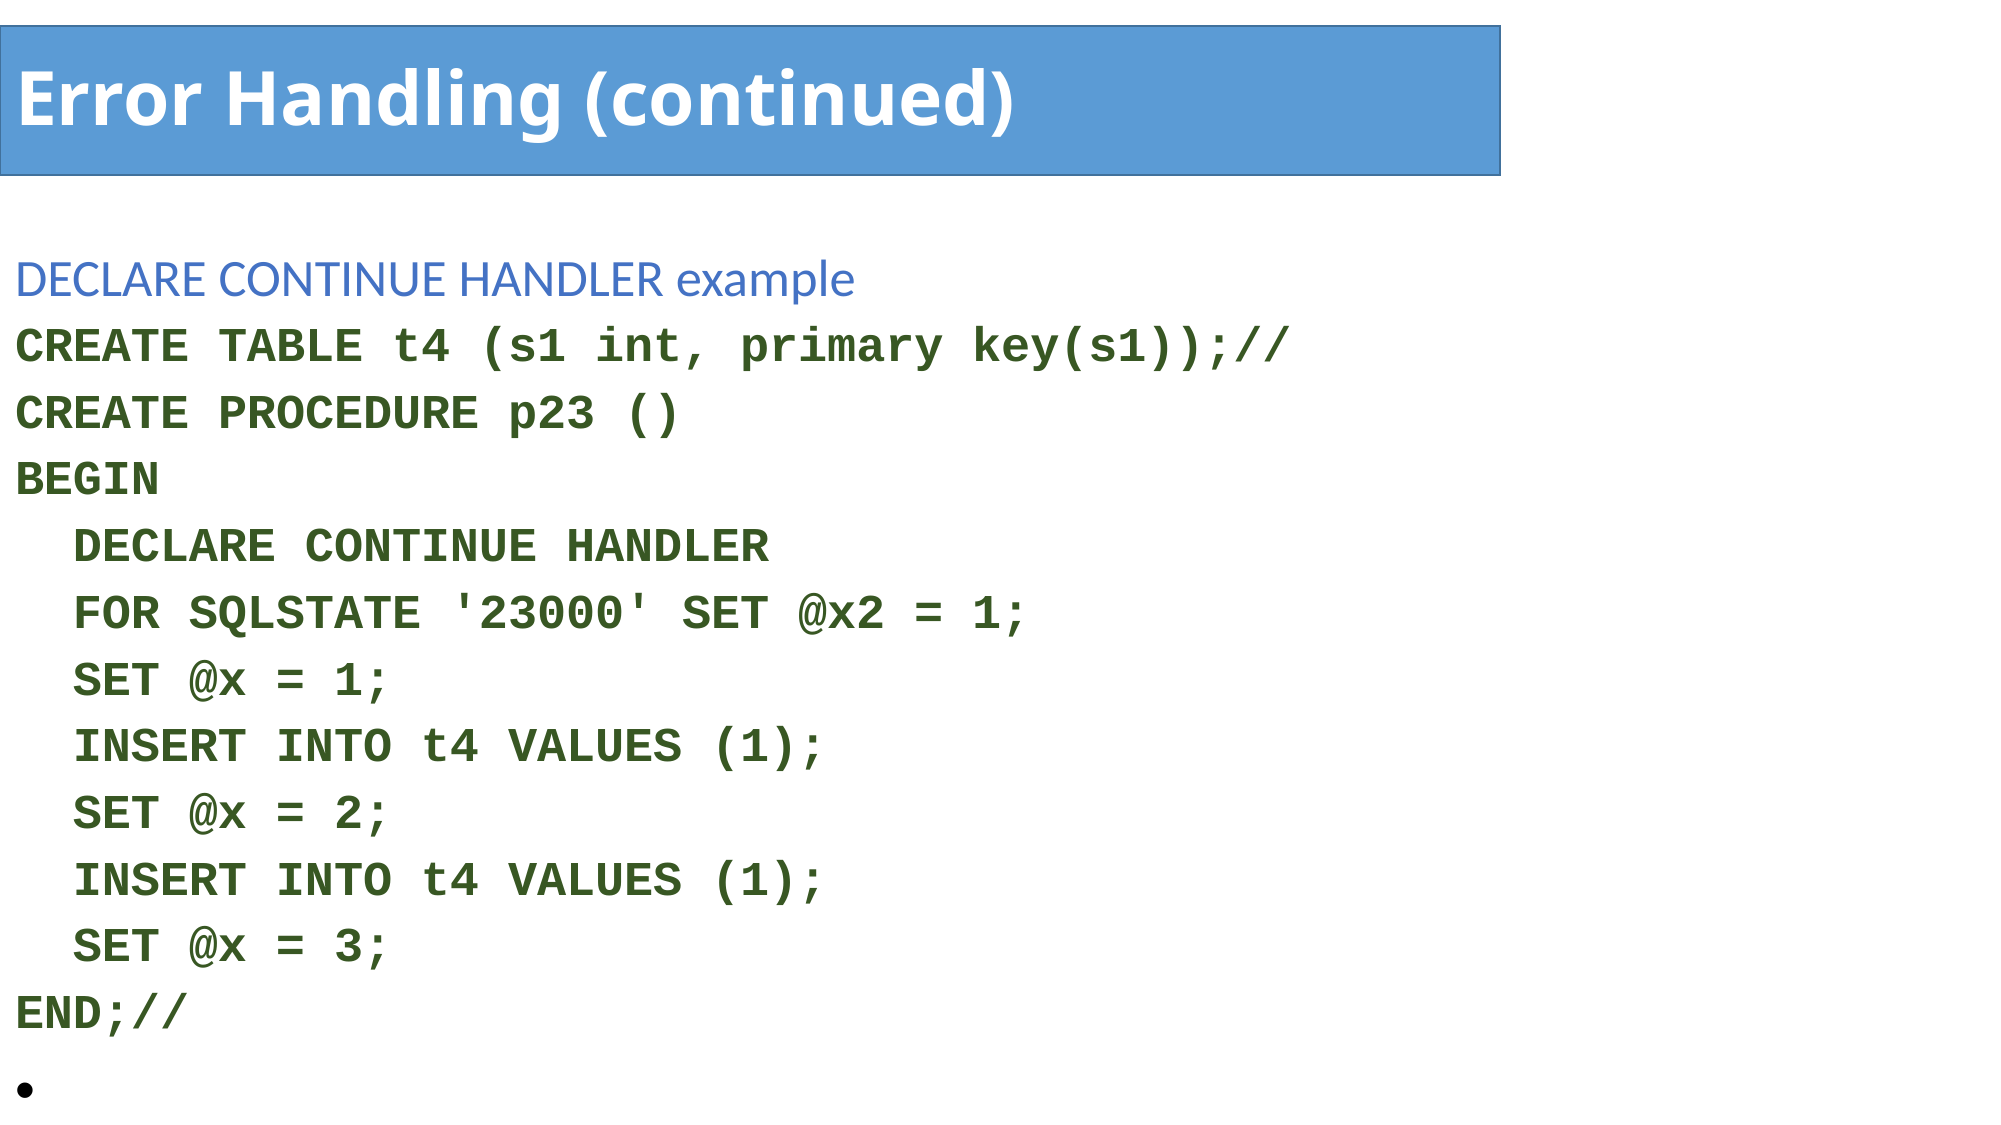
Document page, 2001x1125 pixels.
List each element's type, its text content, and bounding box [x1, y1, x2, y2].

title Error Handling (continued) [0, 26, 1501, 175]
subtitle DECLARE CONTINUE HANDLER example CREATE TABLE t4 (s1 int, primary key(s1));// CREATE PROCEDURE p23 () BEGIN DECLARE CONTINUE HANDLER FOR SQLSTATE '23000' SET @x2 = 1; SET @x = 1; INSERT INTO t4 VALUES (1); SET @x = 2; INSERT INTO t4 VALUES (1); SET @x = 3; END;// [0, 175, 1983, 1051]
